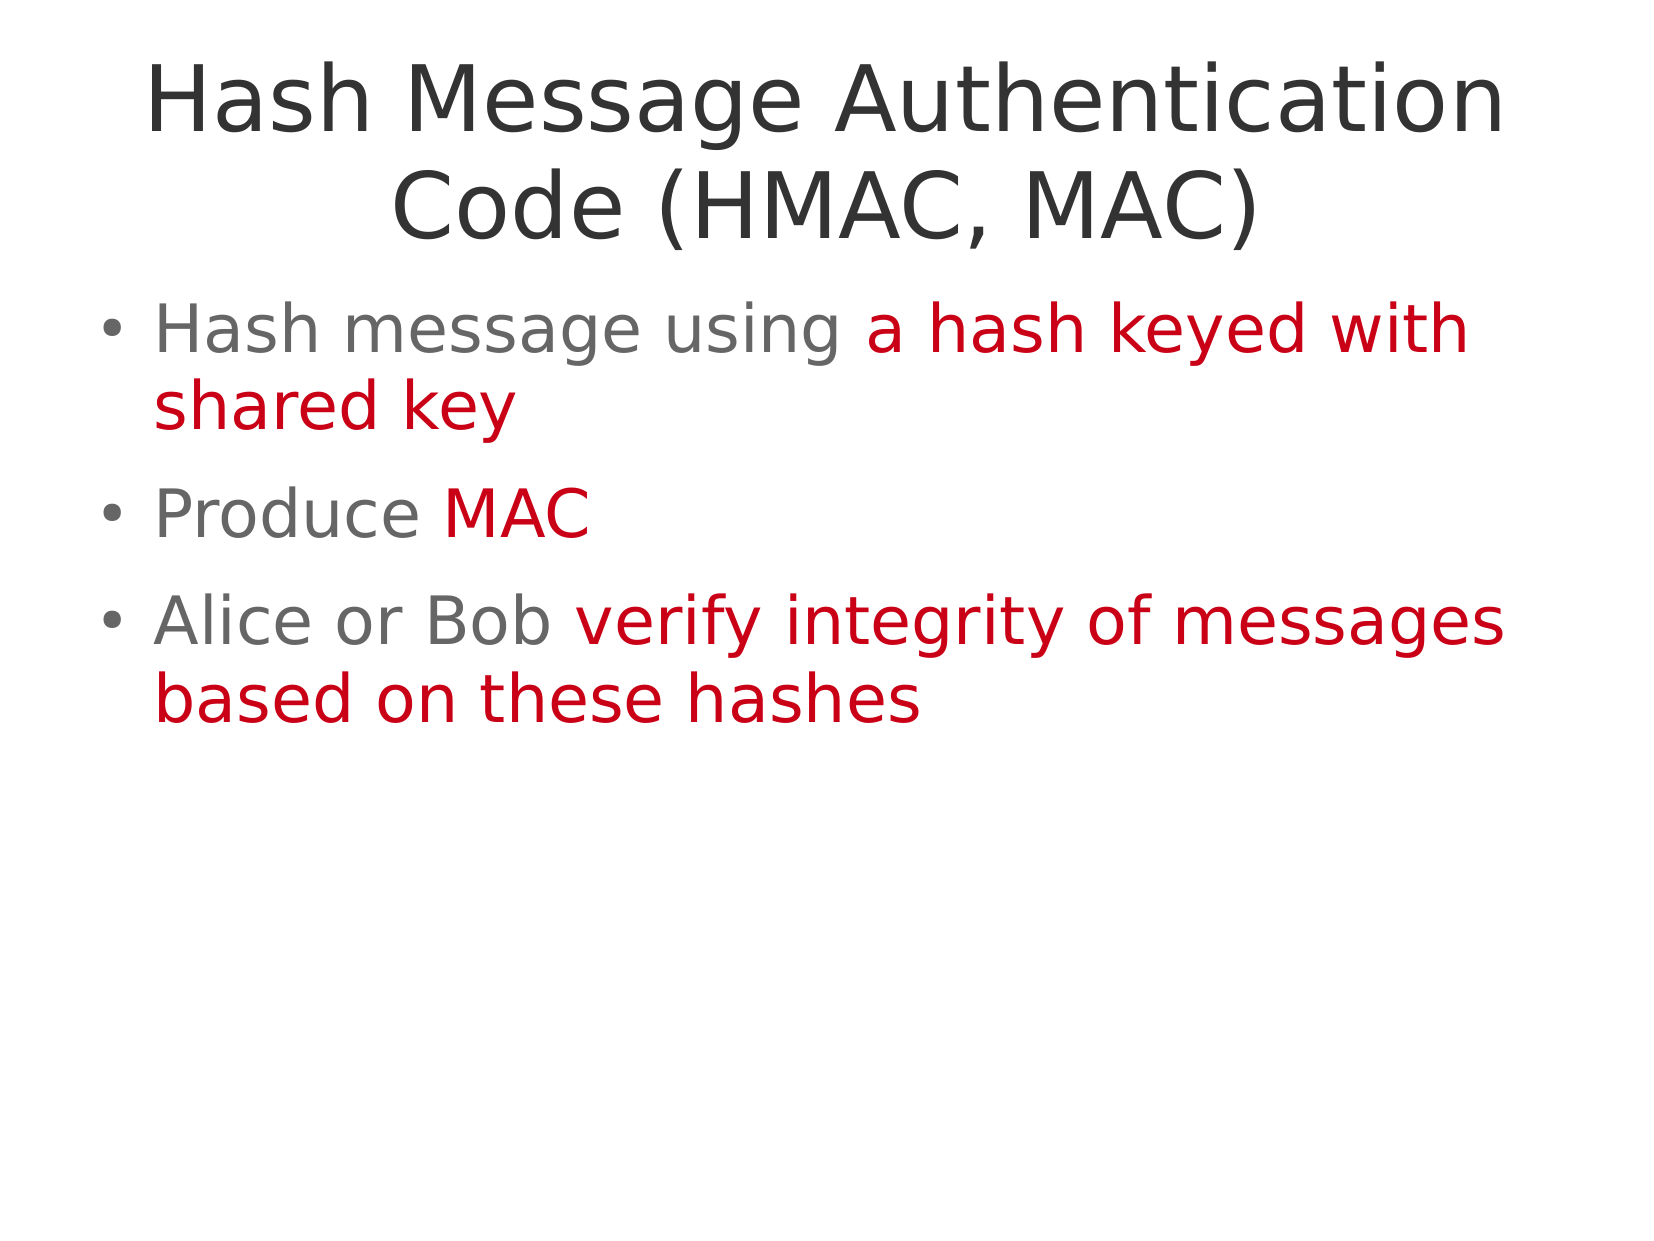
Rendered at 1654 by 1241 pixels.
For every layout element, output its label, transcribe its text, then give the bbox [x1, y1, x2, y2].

title Hash Message Authentication Code (HMAC, MAC) [82, 45, 1571, 261]
list Hash message using a hash keyed with shared key Produce MAC Alice or Bob verify integrity of messages based on these hashes [82, 290, 1571, 1109]
